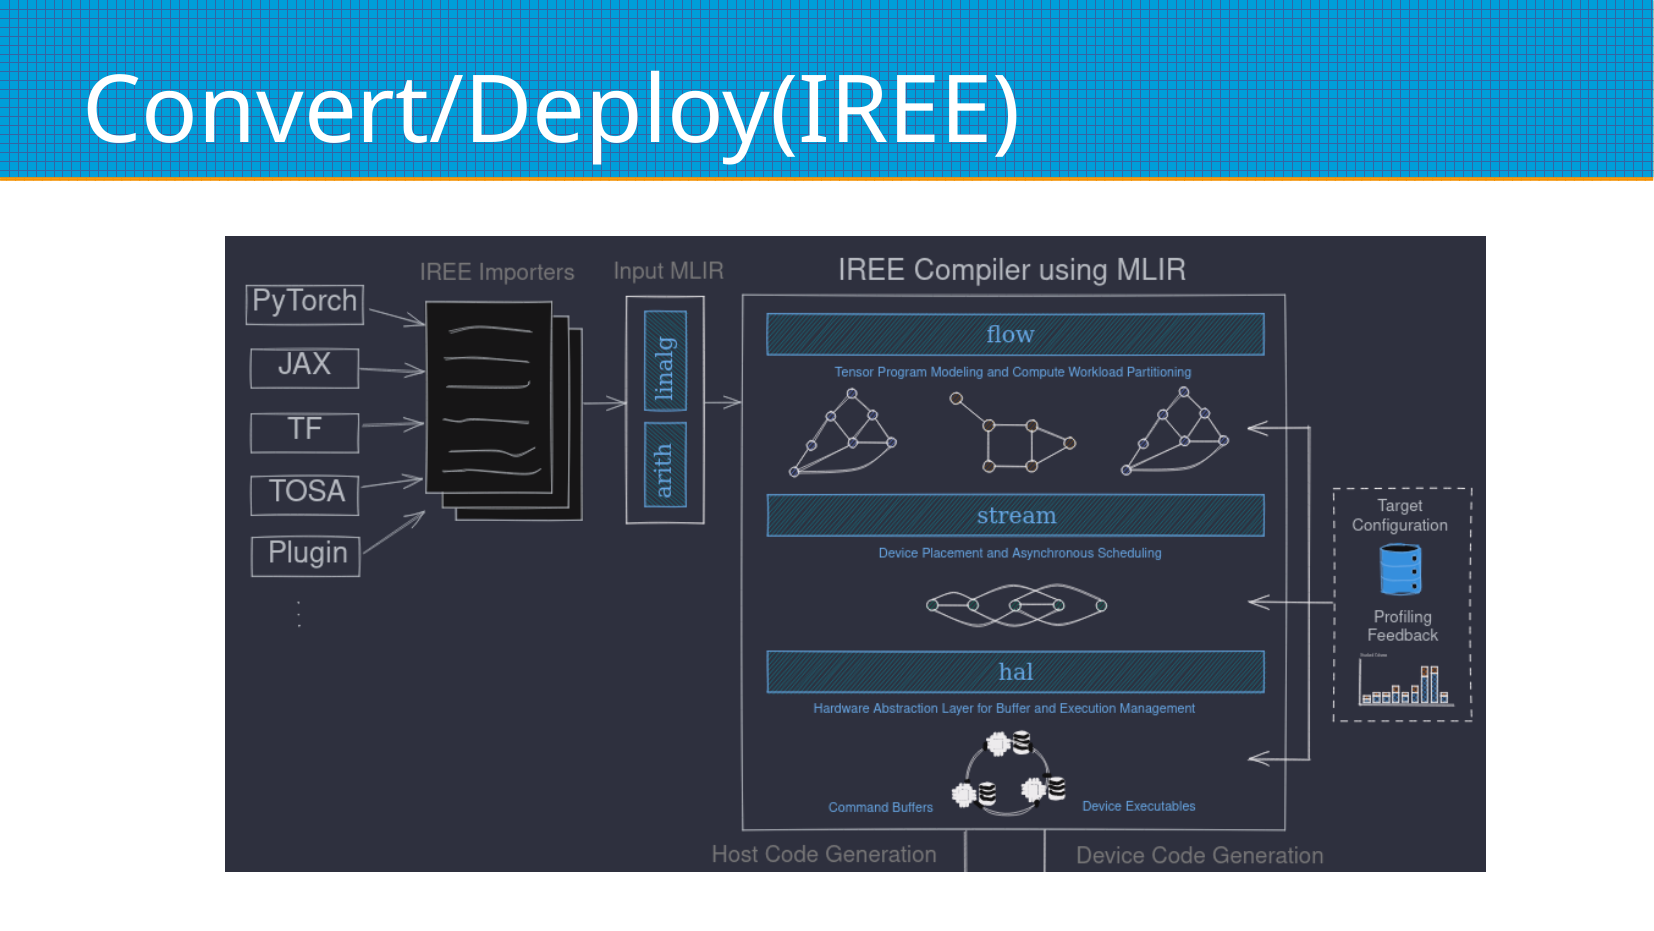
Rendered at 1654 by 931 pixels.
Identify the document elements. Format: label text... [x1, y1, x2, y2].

picture [225, 236, 1486, 872]
title Convert/Deploy(IREE) [82, 14, 1571, 171]
